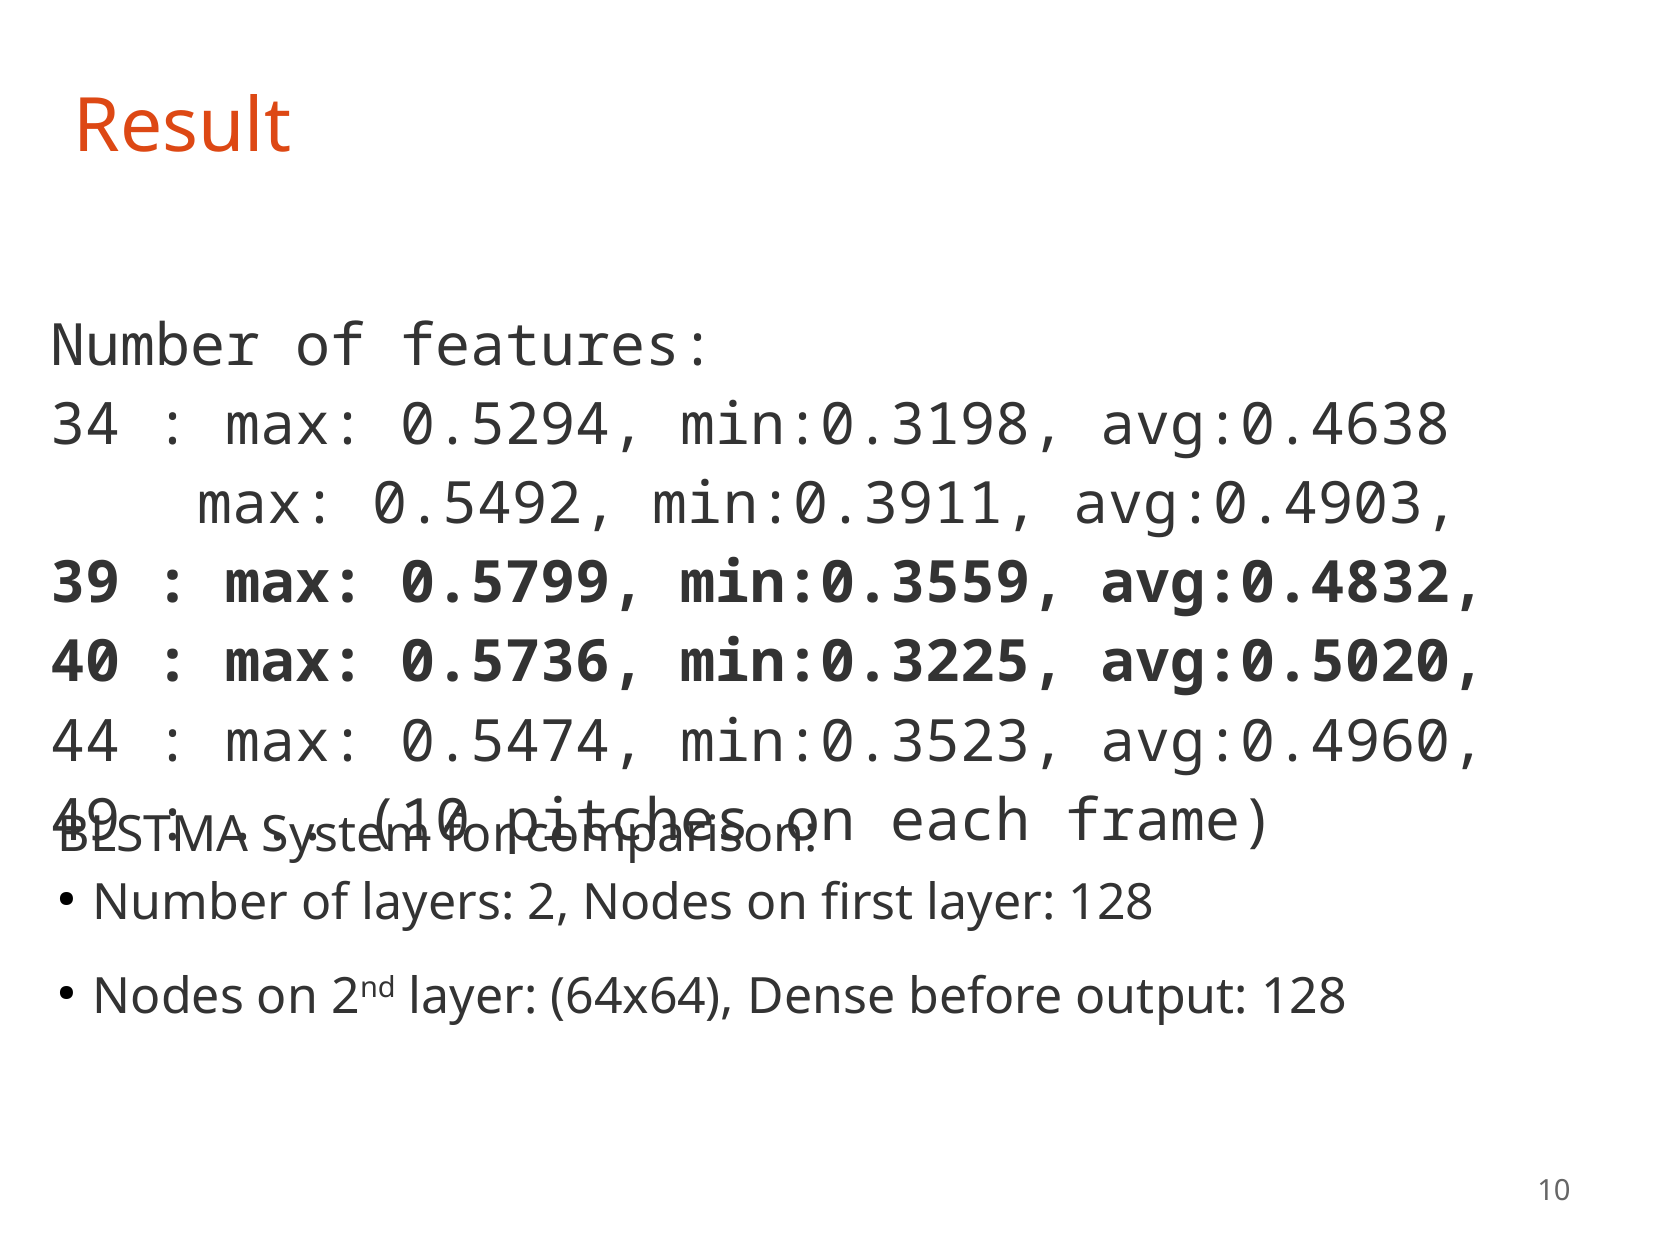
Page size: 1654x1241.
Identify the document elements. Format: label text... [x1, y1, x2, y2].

text_box BLSTMA System for comparison: Number of layers: 2, Nodes on first layer: 128 Nodes on 2nd layer: (64x64), Dense before output: 128 [42, 790, 1390, 1001]
title Result [0, 59, 1388, 186]
text_box Number of features: 34 : max: 0.5294, min:0.3198, avg:0.4638 max: 0.5492, min:0.3911, avg:0.4903, 39 : max: 0.5799, min:0.3559, avg:0.4832, 40 : max: 0.5736, min:0.3225, avg:0.5020, 44 : max: 0.5474, min:0.3523, avg:0.4960, 49 : ... (10 pitches on each frame) [35, 295, 1571, 718]
